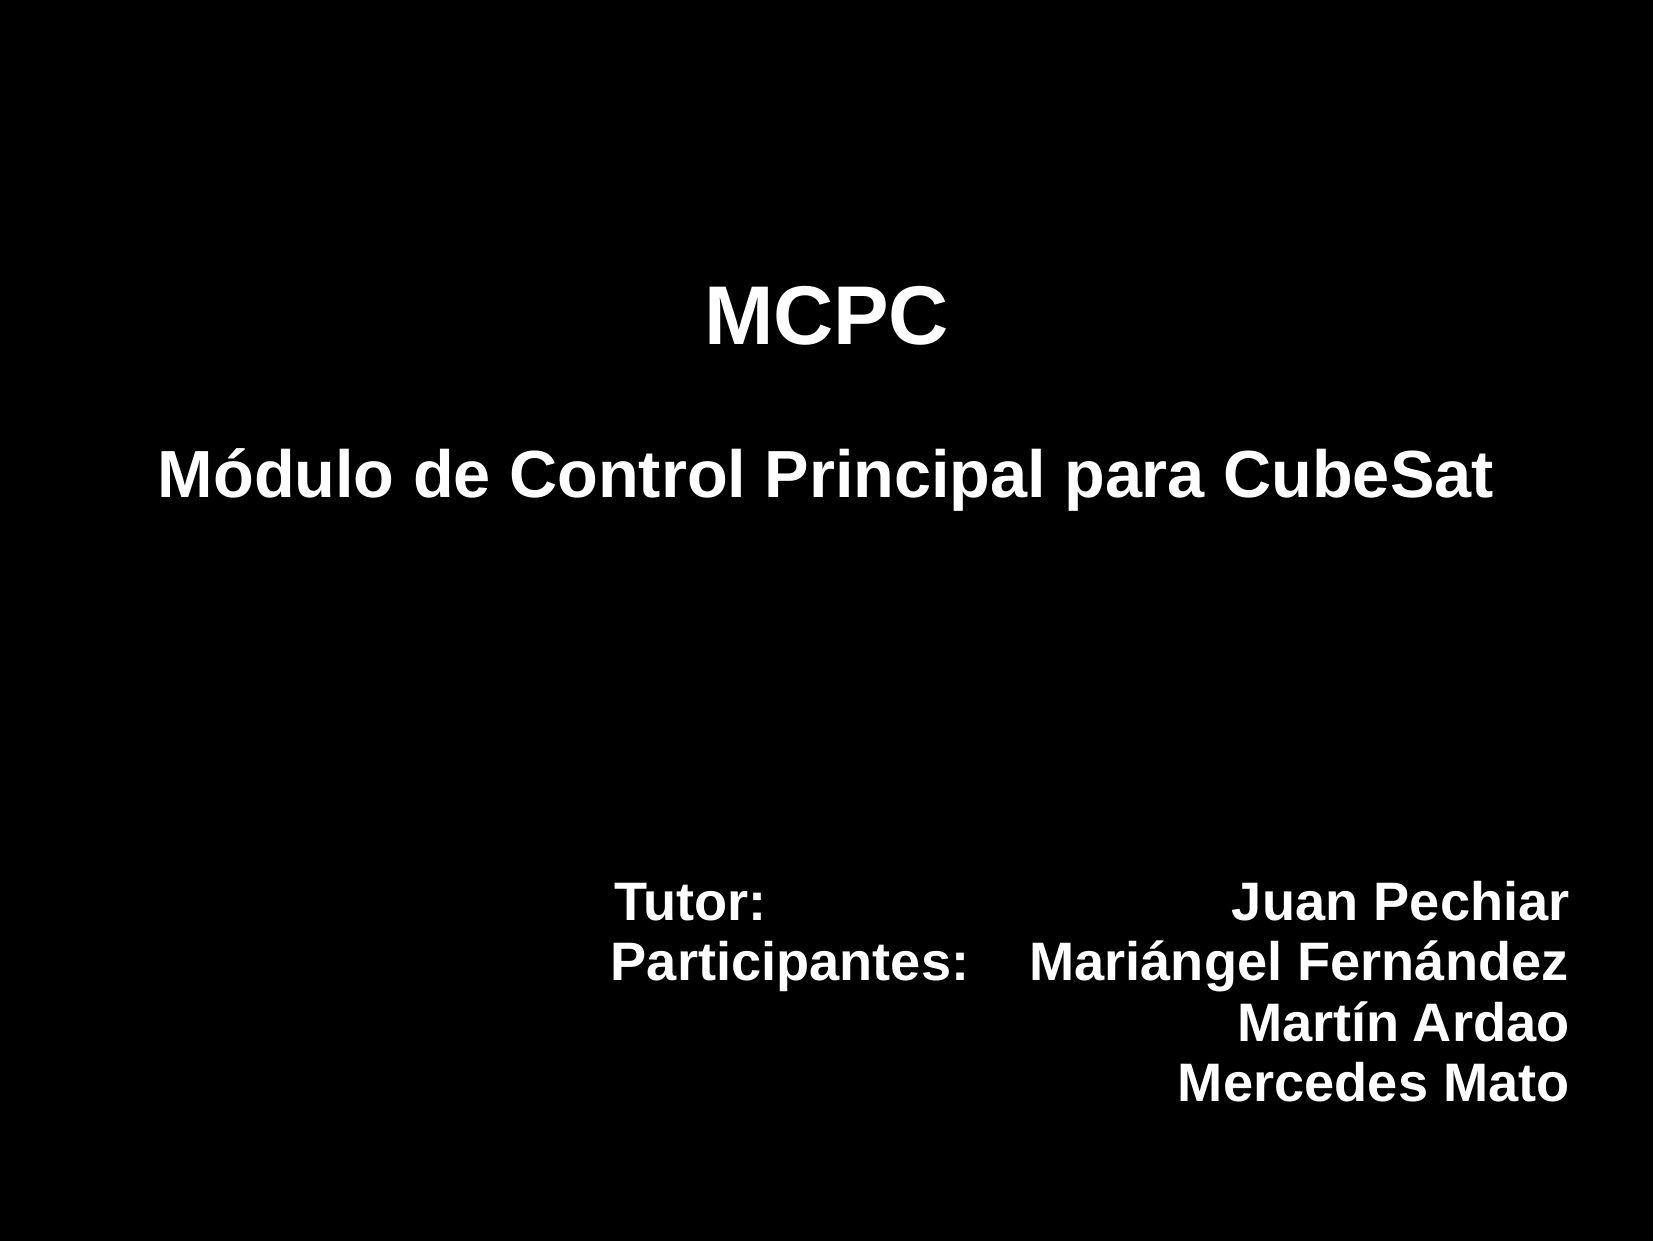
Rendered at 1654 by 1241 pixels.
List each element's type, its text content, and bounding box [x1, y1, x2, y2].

subtitle MCPC Módulo de Control Principal para CubeSat Tutor: Juan Pechiar Participantes: Mariángel Fernández Martín Ardao Mercedes Mato [82, 44, 1571, 1114]
